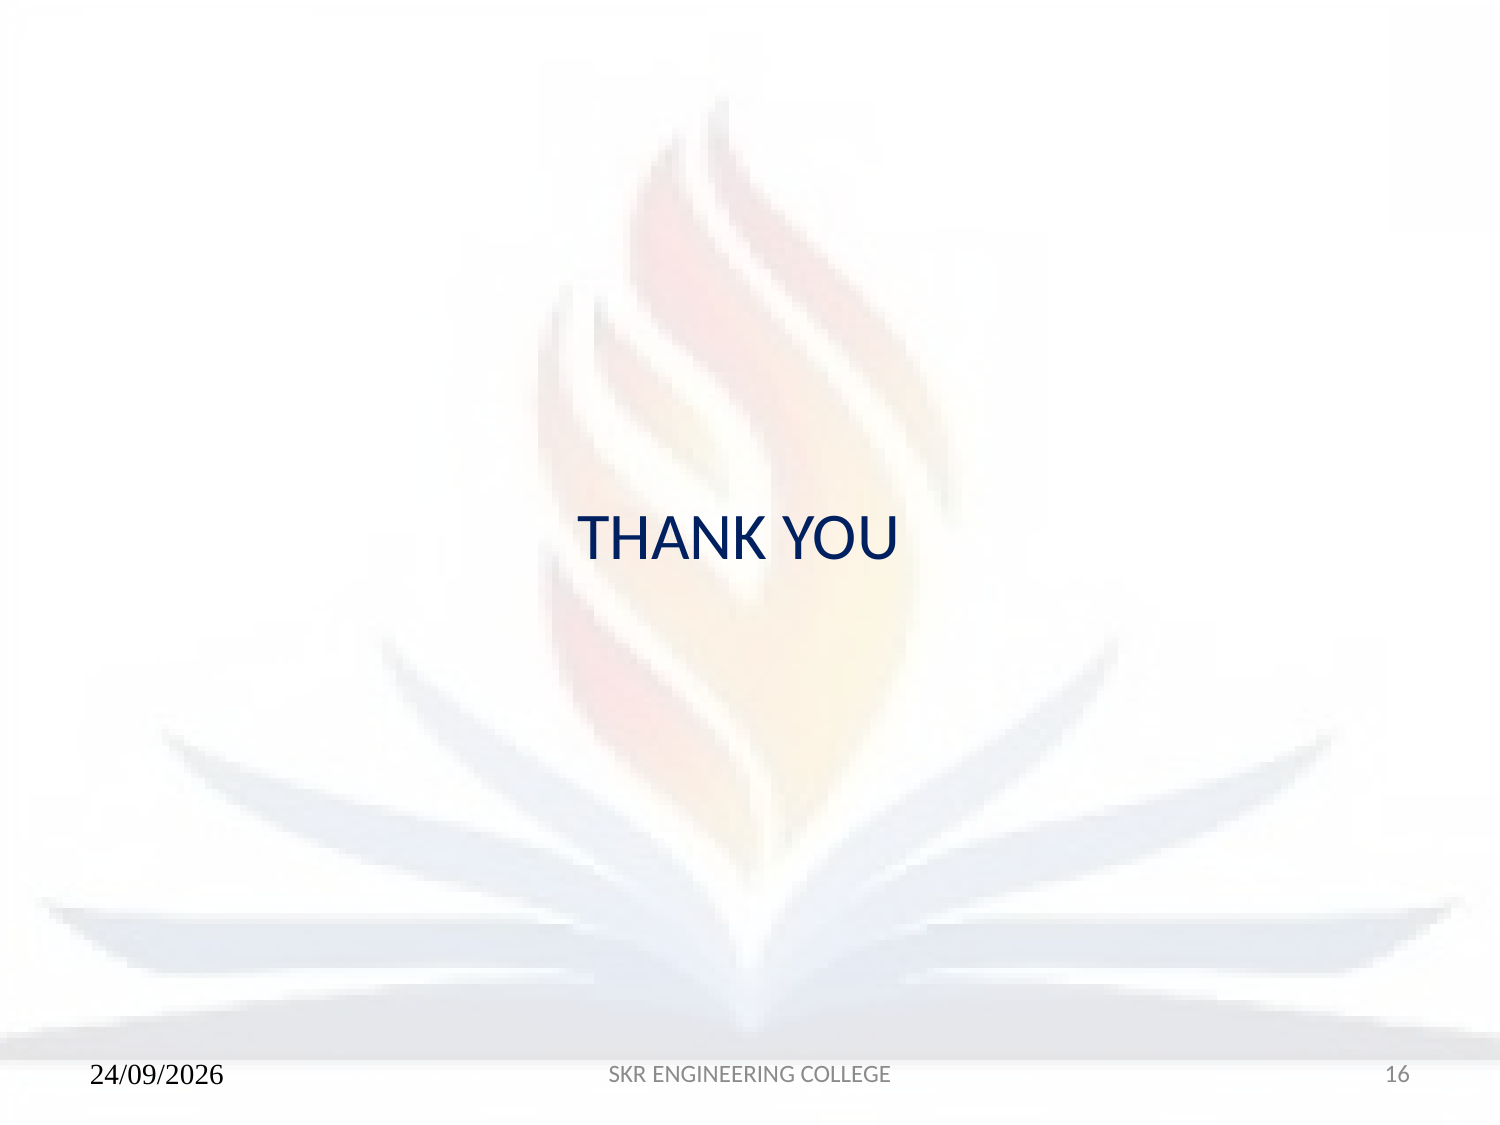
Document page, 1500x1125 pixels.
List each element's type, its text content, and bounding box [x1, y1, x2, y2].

title THANK YOU [63, 363, 1414, 702]
